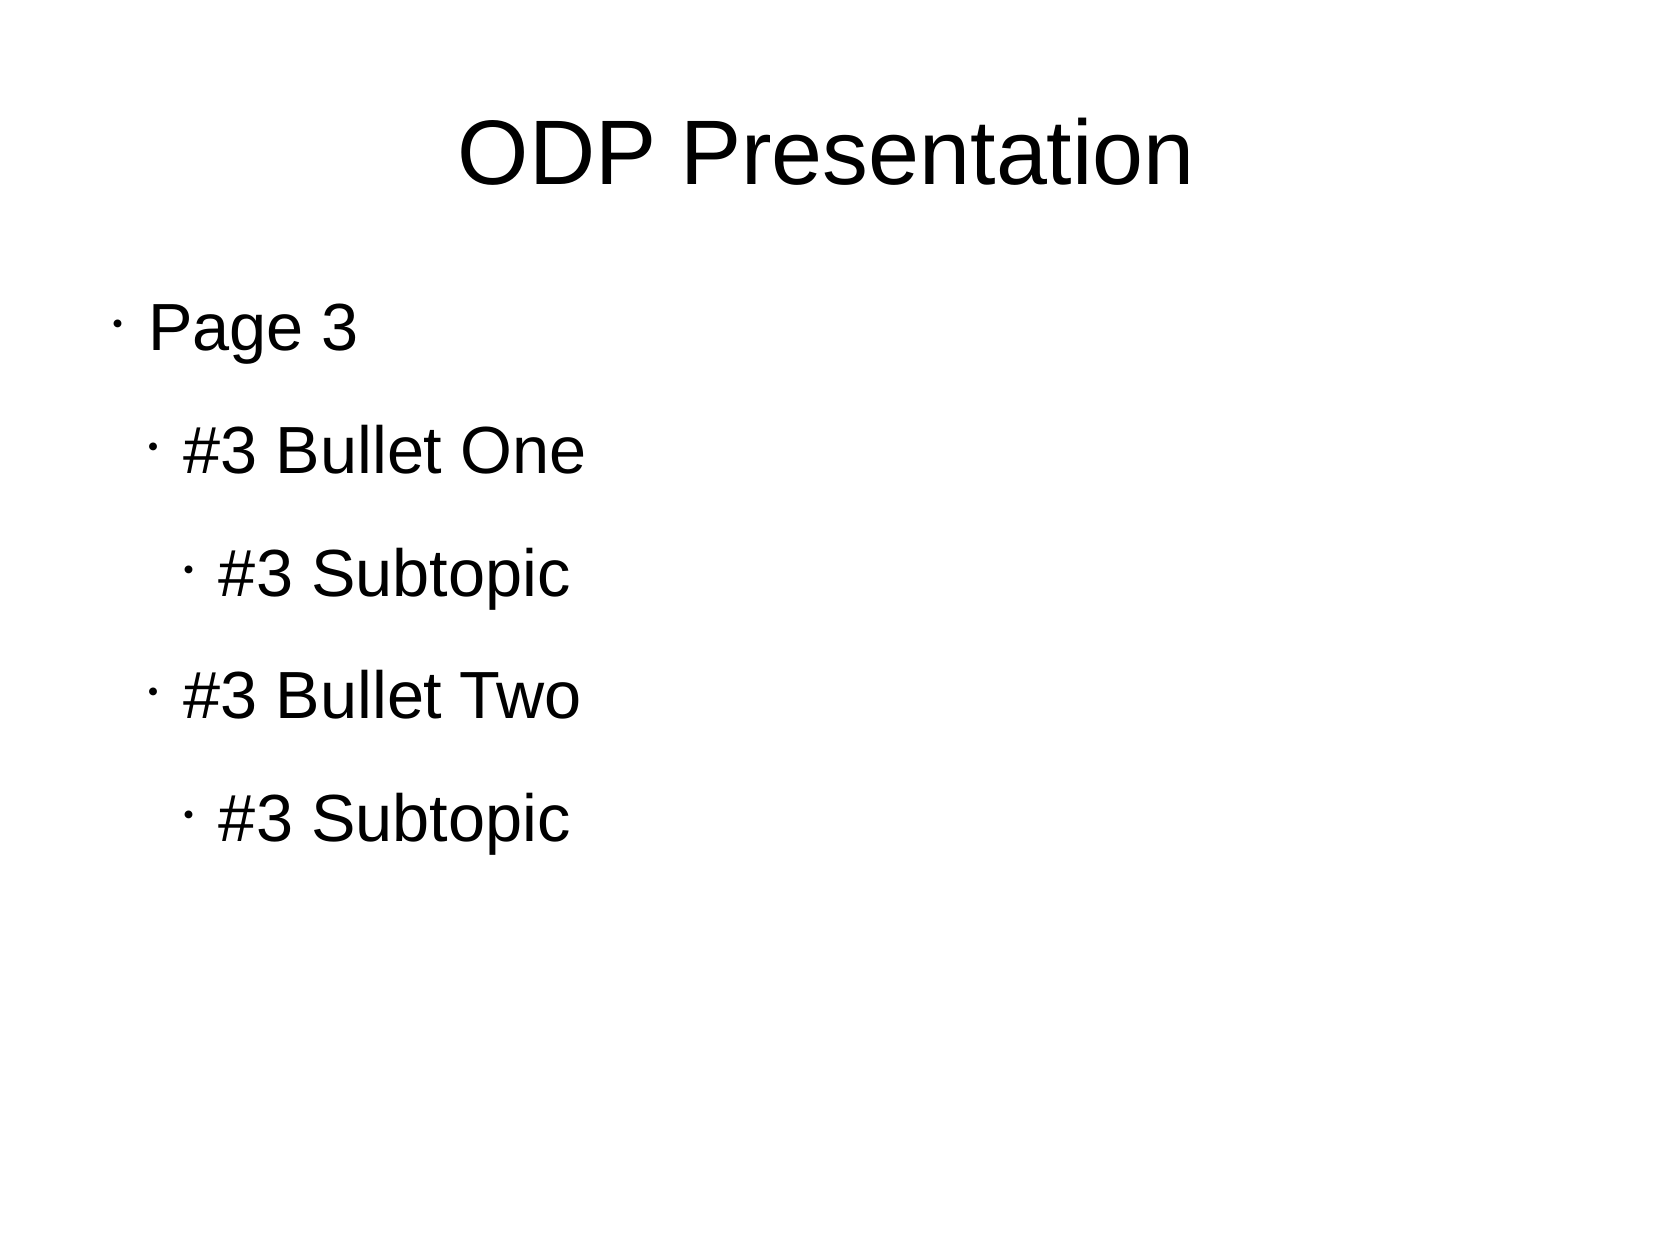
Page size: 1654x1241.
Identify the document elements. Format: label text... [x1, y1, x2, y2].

subtitle Page 3 #3 Bullet One #3 Subtopic #3 Bullet Two #3 Subtopic [82, 290, 1571, 1010]
title ODP Presentation [82, 49, 1571, 257]
